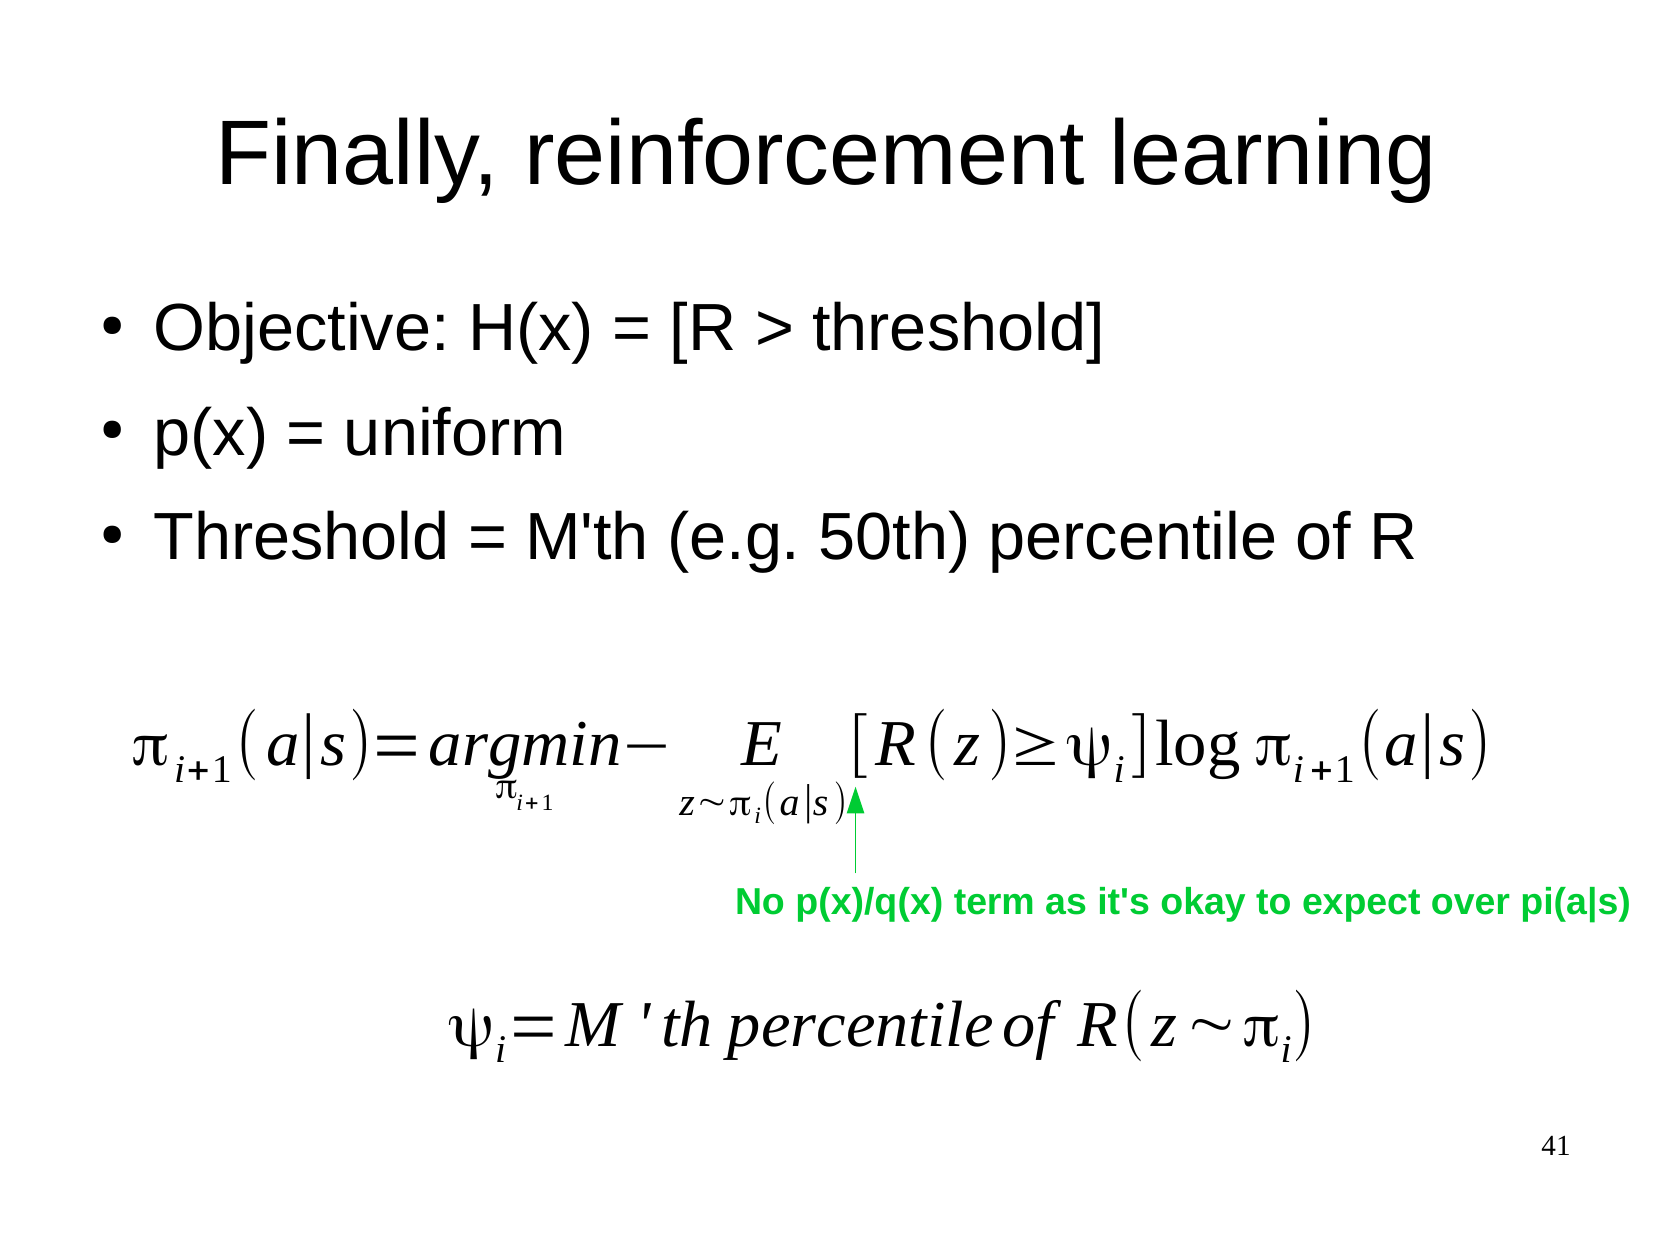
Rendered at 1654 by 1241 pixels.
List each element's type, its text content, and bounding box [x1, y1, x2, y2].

text_box No p(x)/q(x) term as it's okay to expect over pi(a|s) [720, 872, 1647, 930]
chart [115, 704, 1508, 831]
list Objective: H(x) = [R > threshold] p(x) = uniform Threshold = M'th (e.g. 50th) percentile of R [82, 290, 1571, 1241]
chart [428, 984, 1333, 1070]
title Finally, reinforcement learning [82, 49, 1571, 257]
